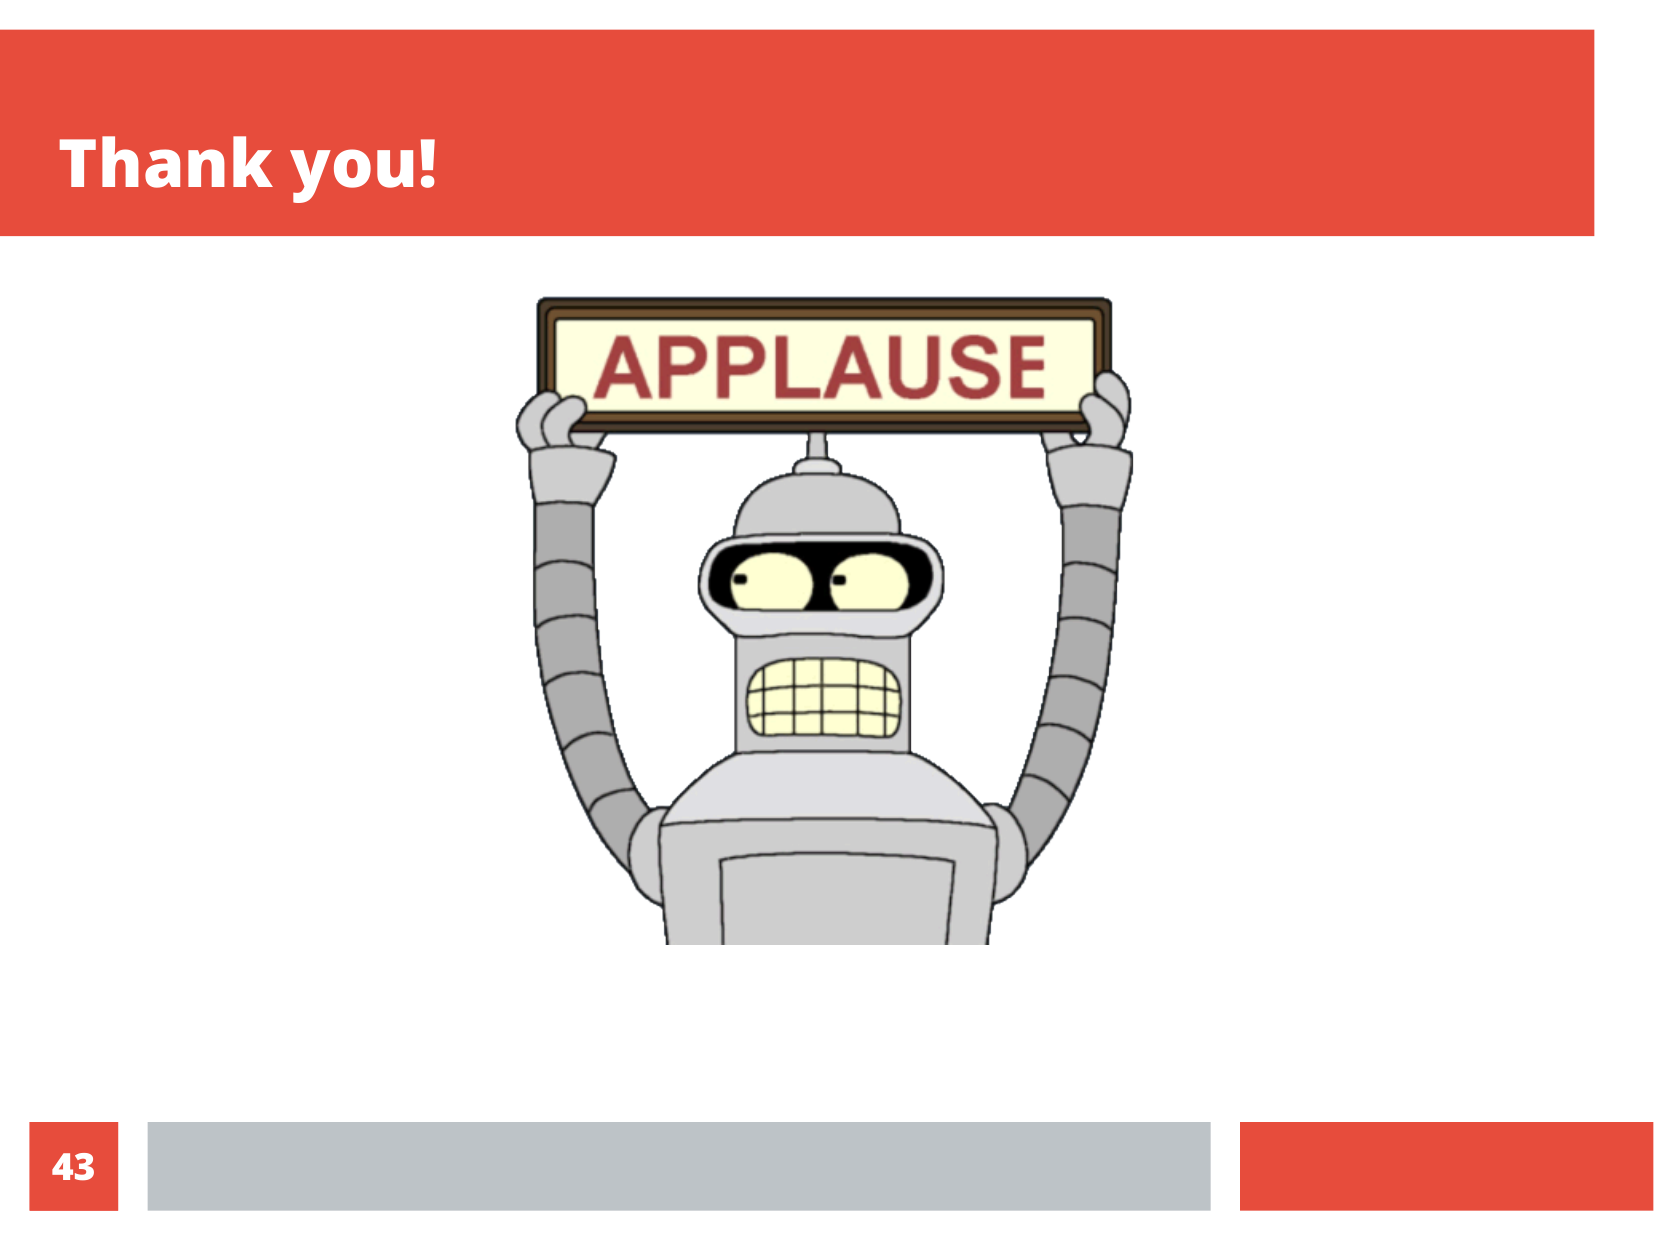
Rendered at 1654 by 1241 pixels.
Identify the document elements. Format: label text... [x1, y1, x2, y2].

picture [514, 295, 1140, 945]
title Thank you! [59, 59, 1595, 207]
